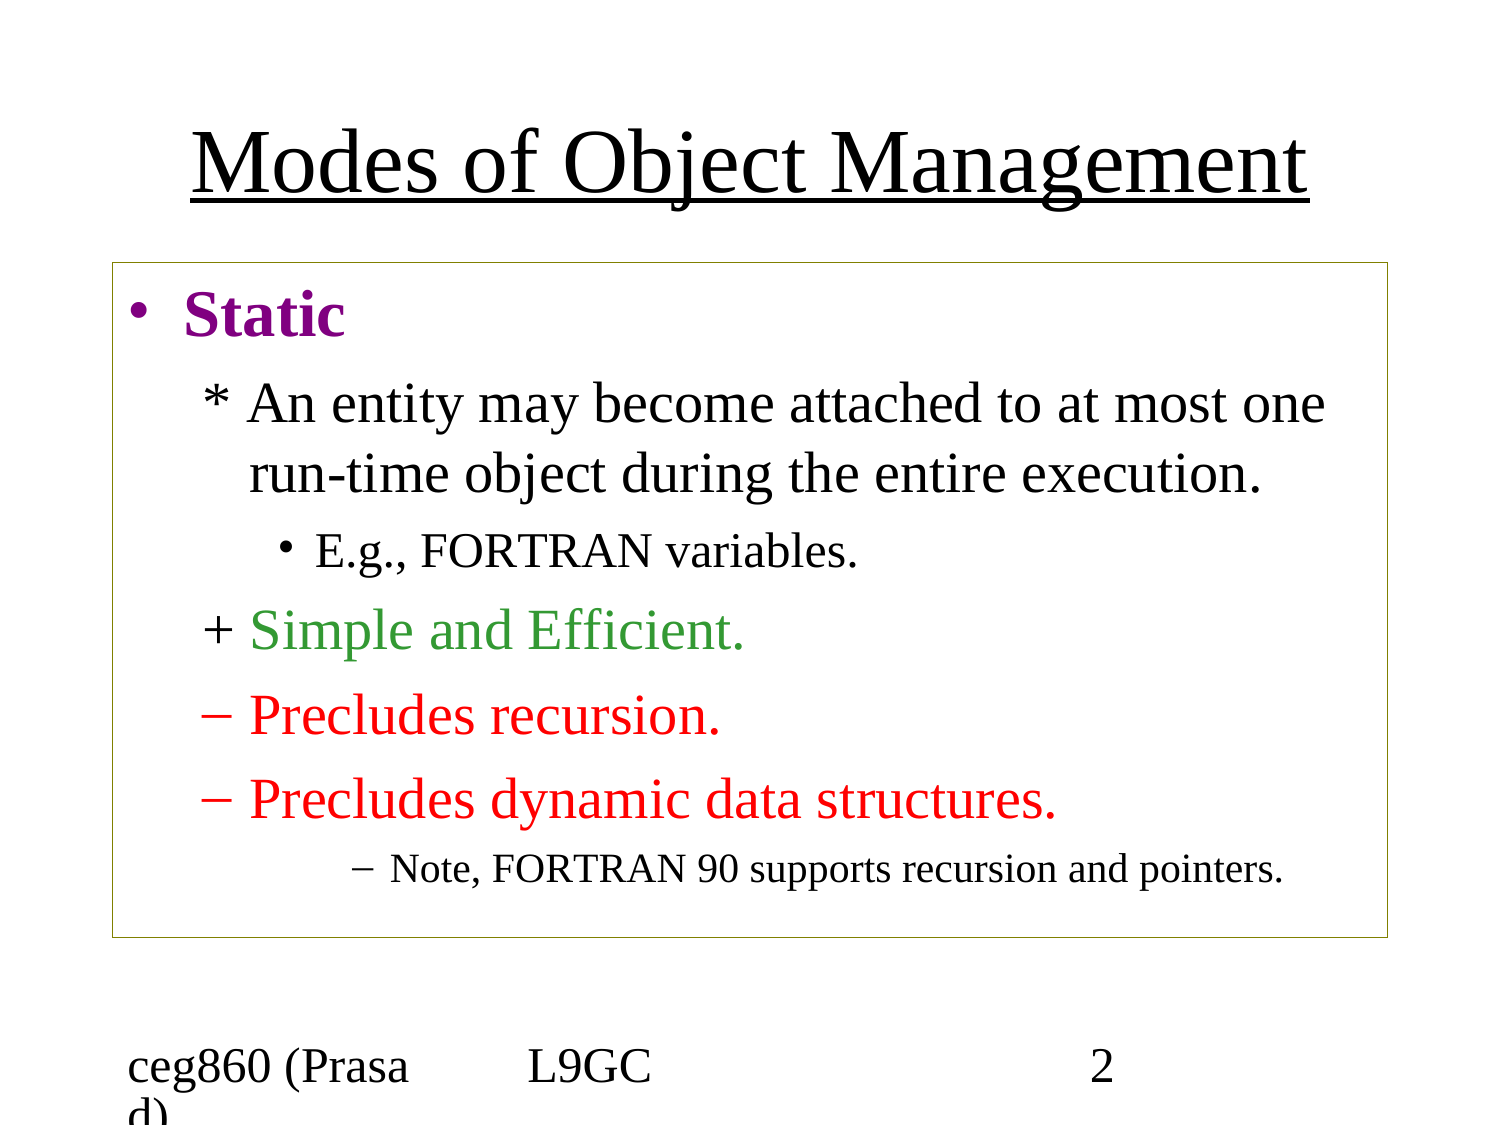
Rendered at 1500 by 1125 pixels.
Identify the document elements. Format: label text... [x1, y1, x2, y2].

title Modes of Object Management [112, 62, 1388, 250]
list Static * An entity may become attached to at most one run-time object during the entire execution. E.g., FORTRAN variables. + Simple and Efficient. Precludes recursion. Precludes dynamic data structures. Note, FORTRAN 90 supports recursion and pointers. [112, 262, 1388, 938]
